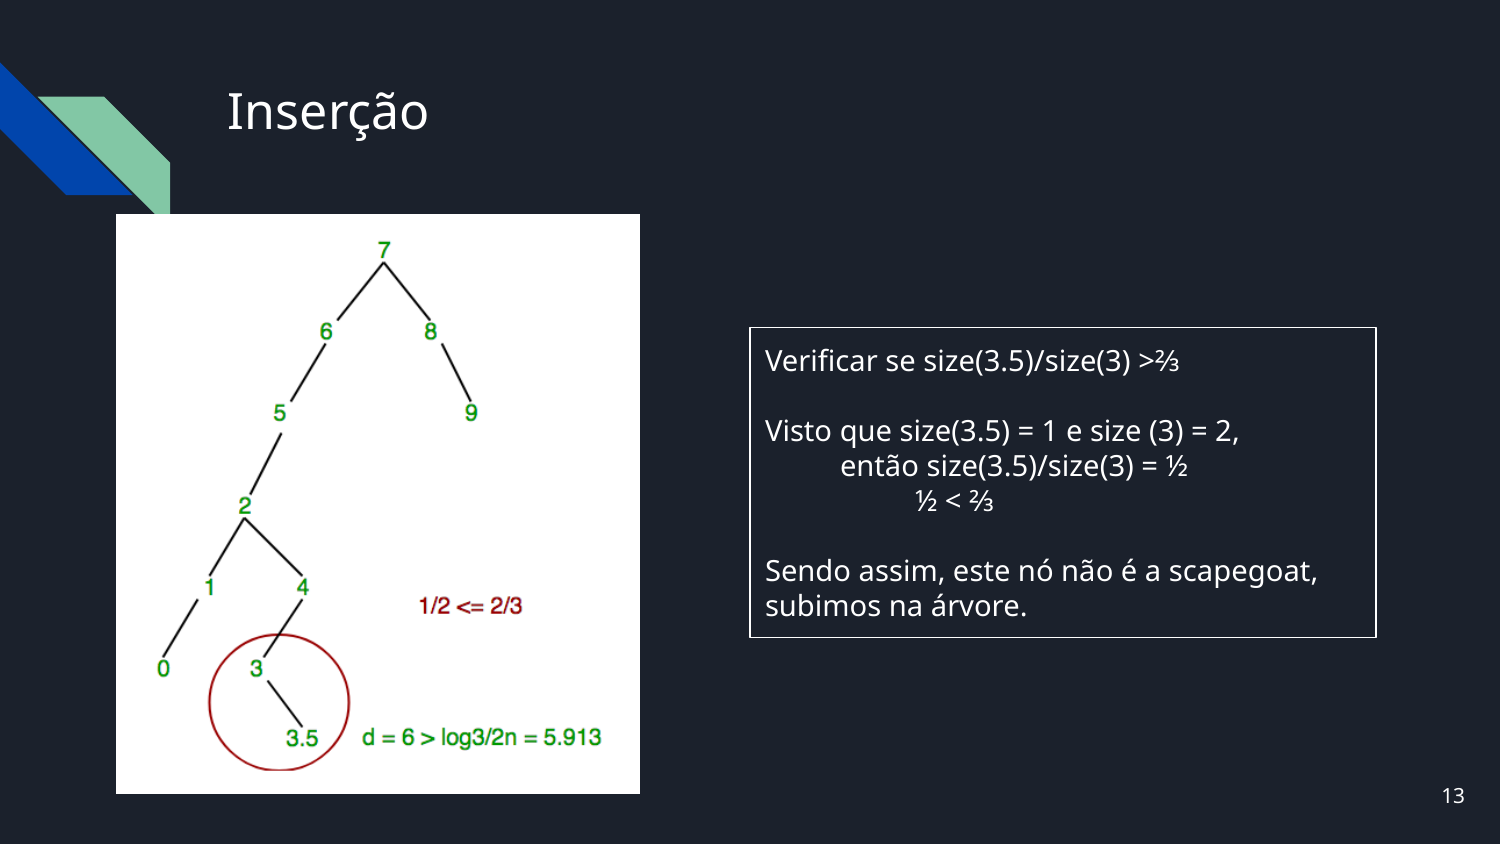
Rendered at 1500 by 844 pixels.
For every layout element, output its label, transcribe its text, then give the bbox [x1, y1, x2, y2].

slide_number <number> [1389, 764, 1480, 830]
title Inserção [212, 64, 1368, 215]
text_box Verificar se size(3.5)/size(3) >⅔ Visto que size(3.5) = 1 e size (3) = 2, então size(3.5)/size(3) = ½ ½ < ⅔ Sendo assim, este nó não é a scapegoat, subimos na árvore. [750, 327, 1376, 638]
picture [116, 214, 640, 794]
